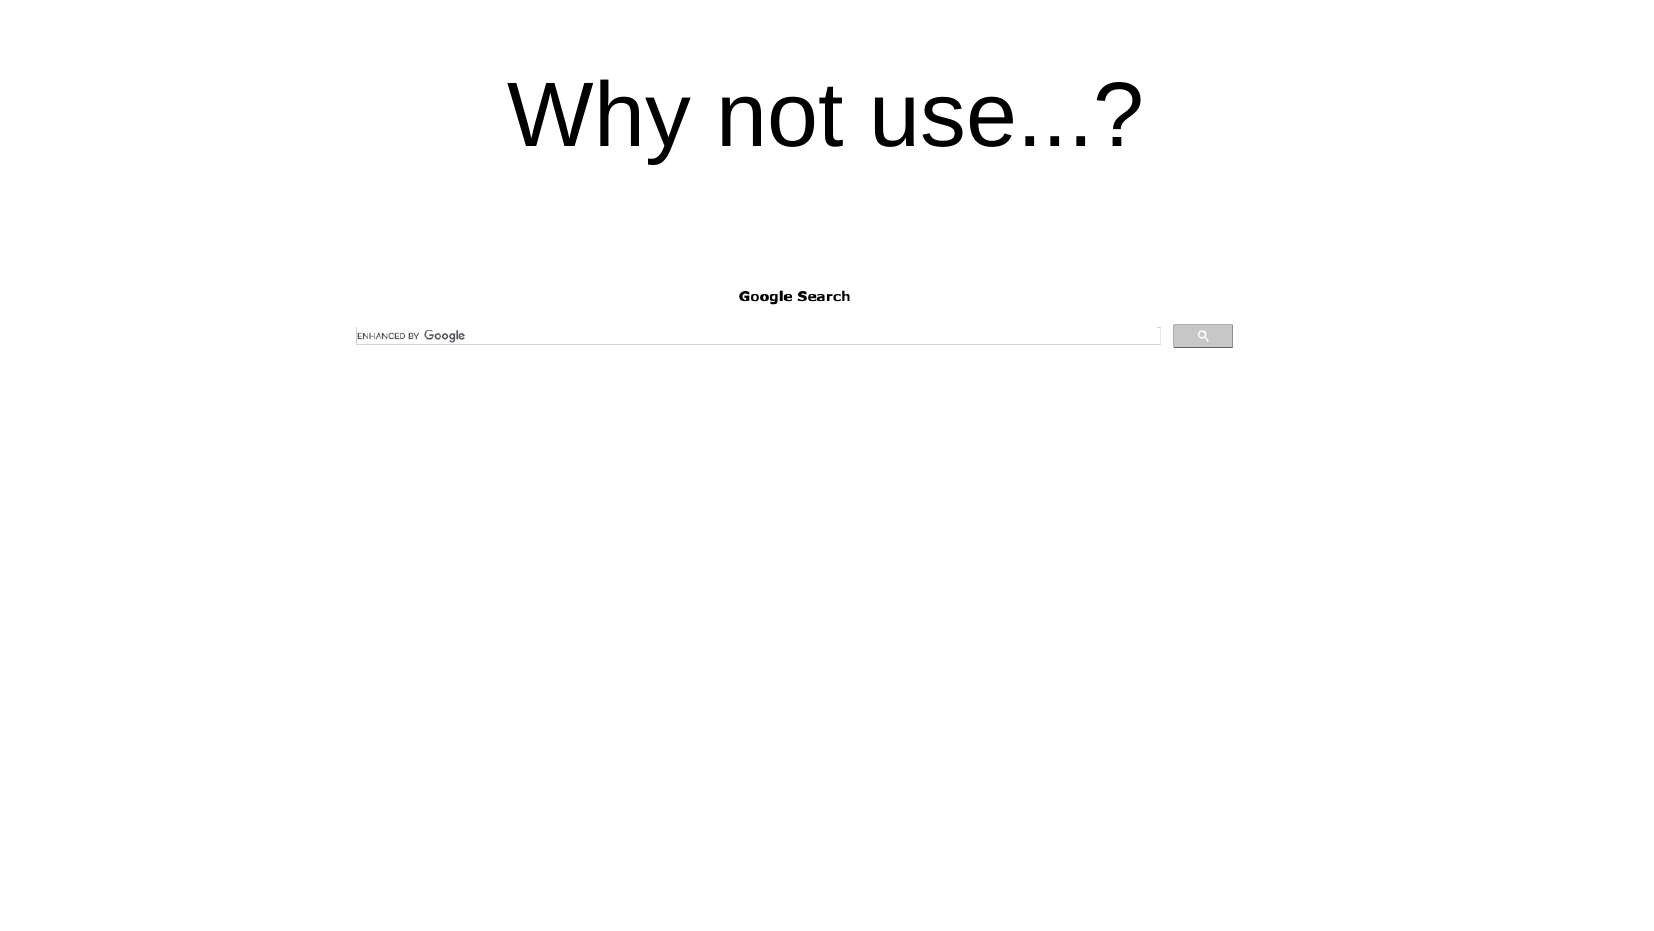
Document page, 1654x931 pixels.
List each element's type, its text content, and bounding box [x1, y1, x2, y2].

picture [329, 271, 1252, 367]
title Why not use...? [82, 37, 1571, 193]
